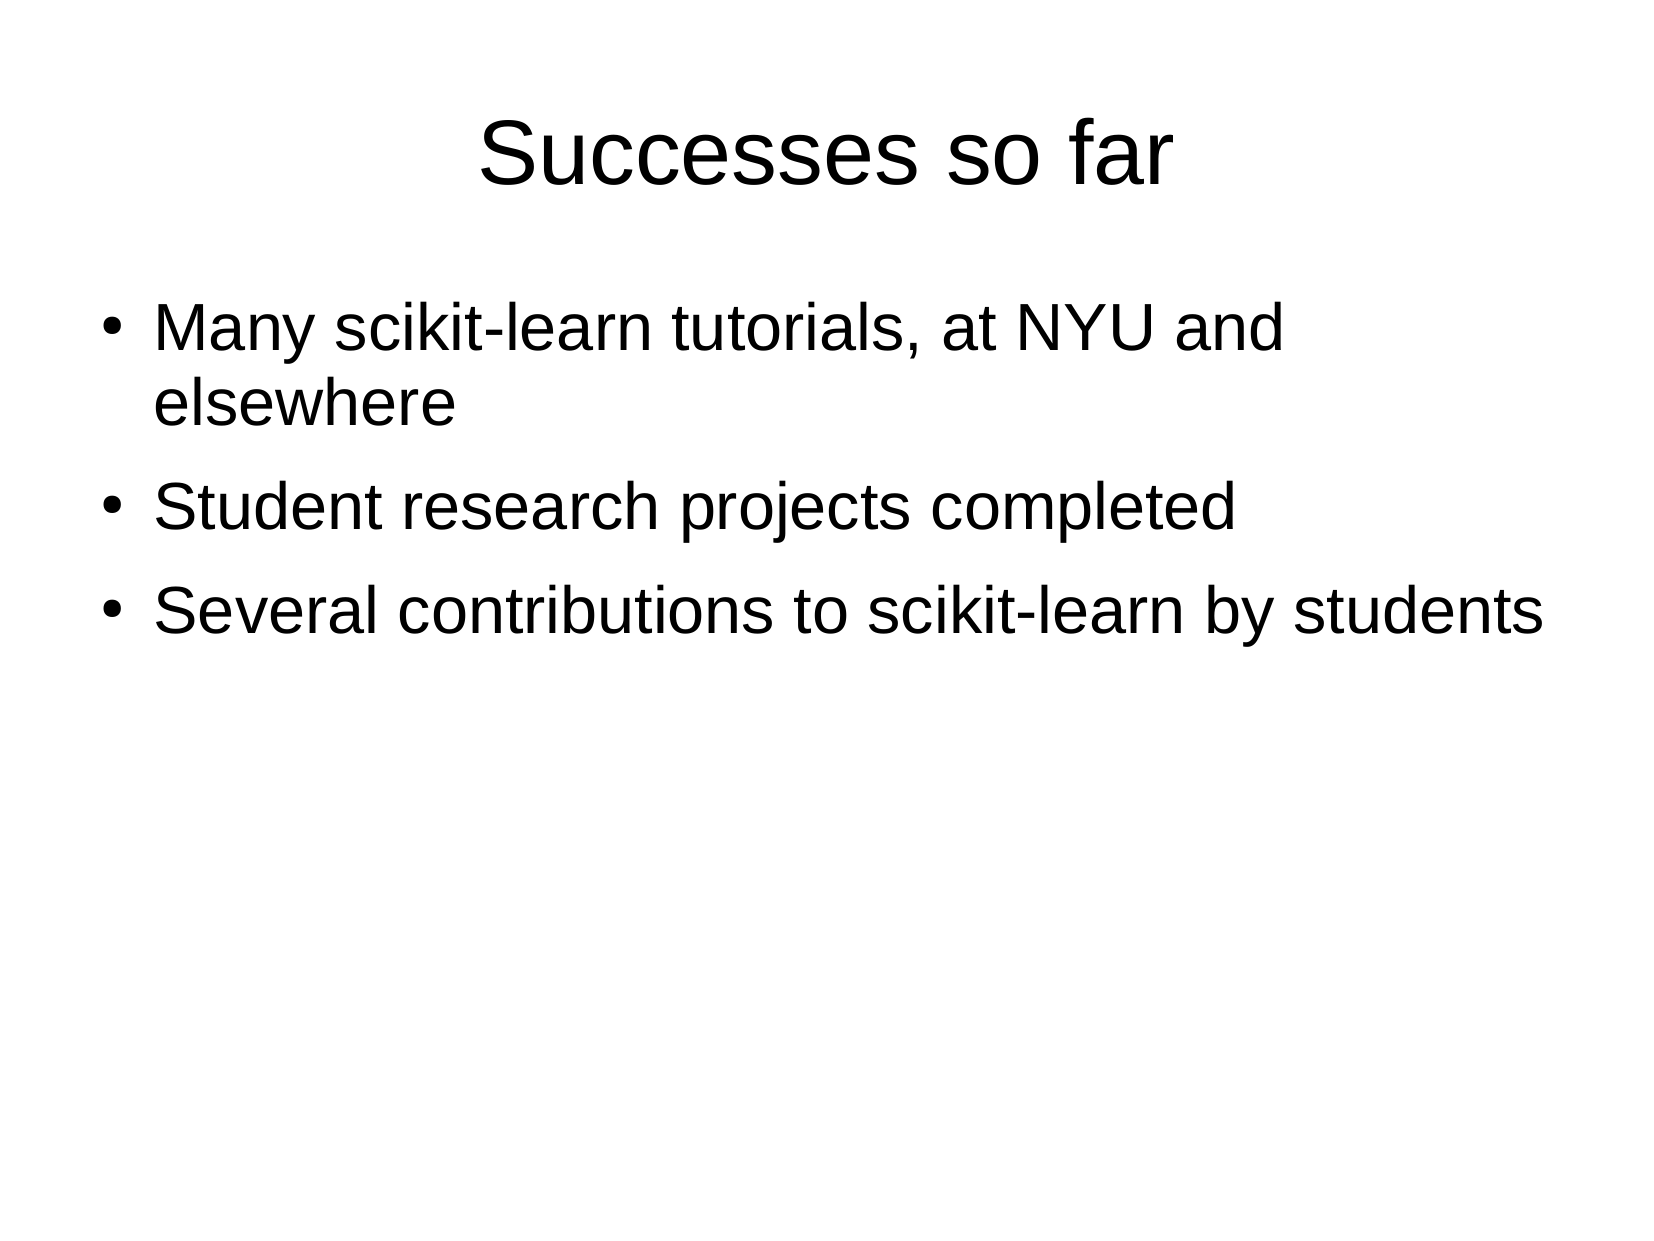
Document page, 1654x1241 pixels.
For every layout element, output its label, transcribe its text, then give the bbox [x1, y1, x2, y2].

title Successes so far [82, 49, 1571, 257]
list Many scikit-learn tutorials, at NYU and elsewhere Student research projects completed Several contributions to scikit-learn by students [82, 290, 1571, 1010]
